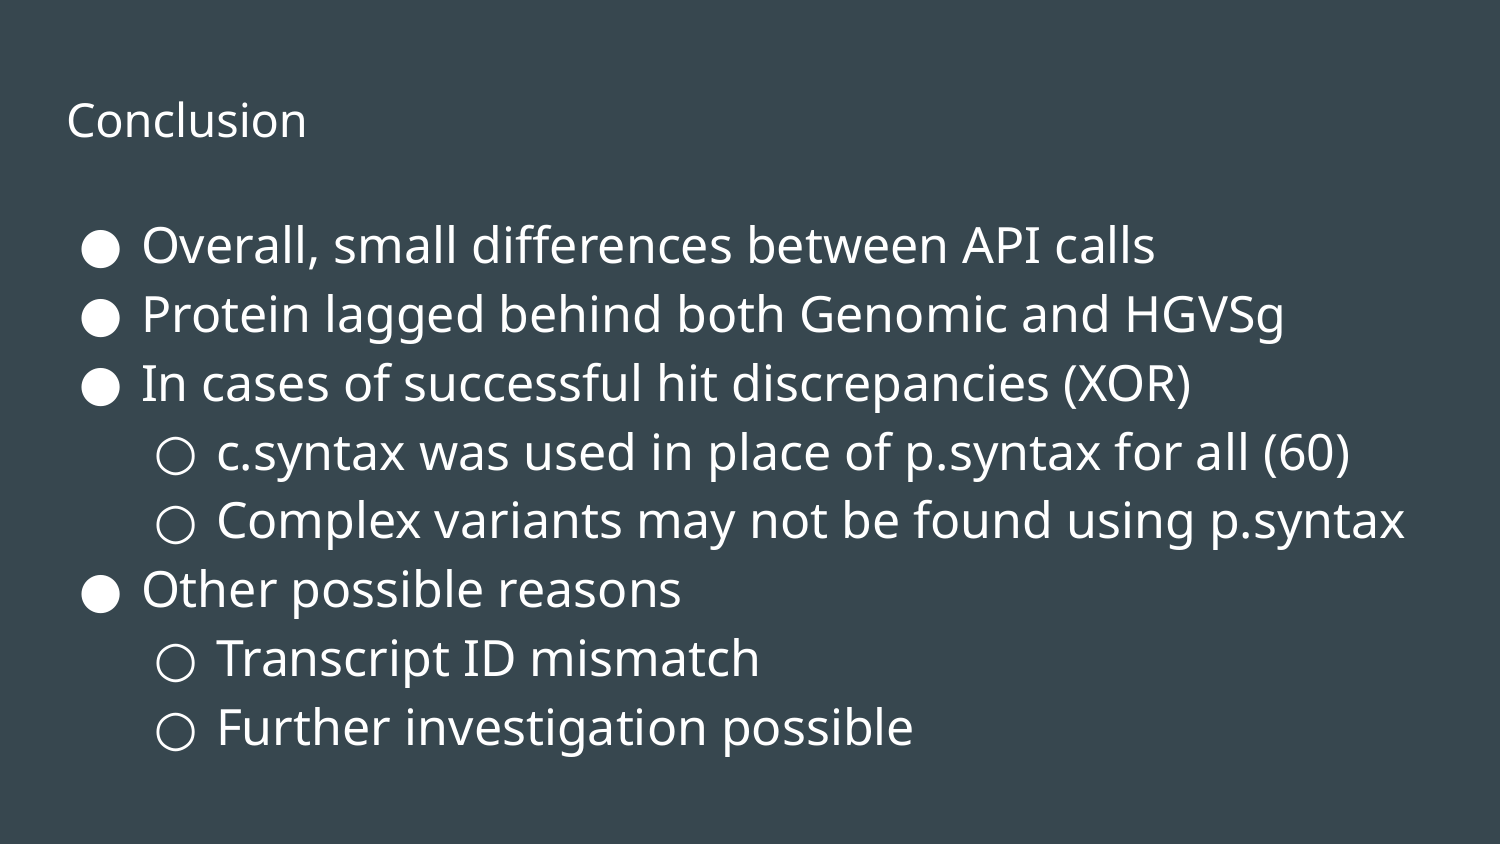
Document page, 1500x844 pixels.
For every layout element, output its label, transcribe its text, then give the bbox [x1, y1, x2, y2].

title Conclusion [51, 72, 1449, 167]
list Overall, small differences between API calls Protein lagged behind both Genomic and HGVSg In cases of successful hit discrepancies (XOR) c.syntax was used in place of p.syntax for all (60) Complex variants may not be found using p.syntax Other possible reasons Transcript ID mismatch Further investigation possible [51, 189, 1449, 750]
